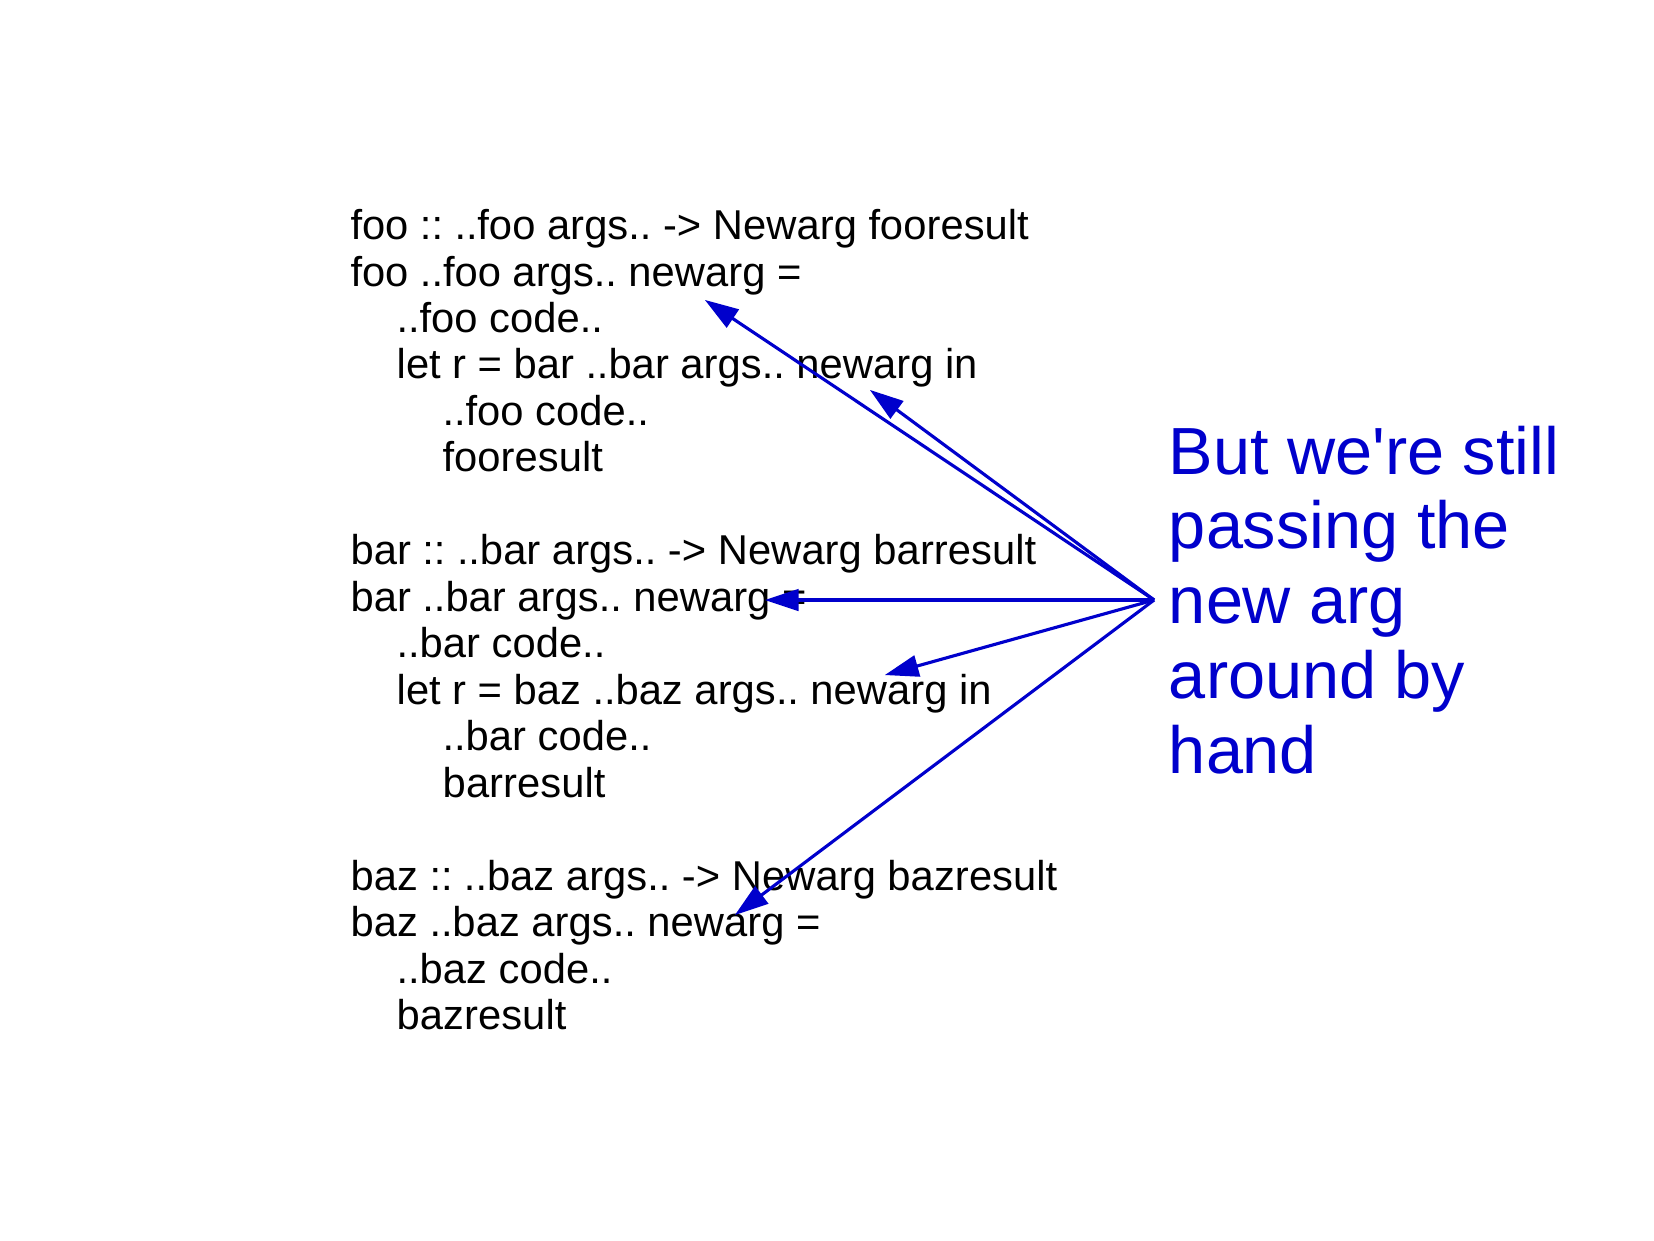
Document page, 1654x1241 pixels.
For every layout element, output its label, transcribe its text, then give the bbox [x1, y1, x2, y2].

subtitle foo :: ..foo args.. -> Newarg fooresult foo ..foo args.. newarg = ..foo code.. let r = bar ..bar args.. newarg in ..foo code.. fooresult bar :: ..bar args.. -> Newarg barresult bar ..bar args.. newarg = ..bar code.. let r = baz ..baz args.. newarg in ..bar code.. barresult baz :: ..baz args.. -> Newarg bazresult baz ..baz args.. newarg = ..baz code.. bazresult [304, 197, 1349, 1044]
text_box But we're still passing the new arg around by hand [1154, 406, 1576, 796]
